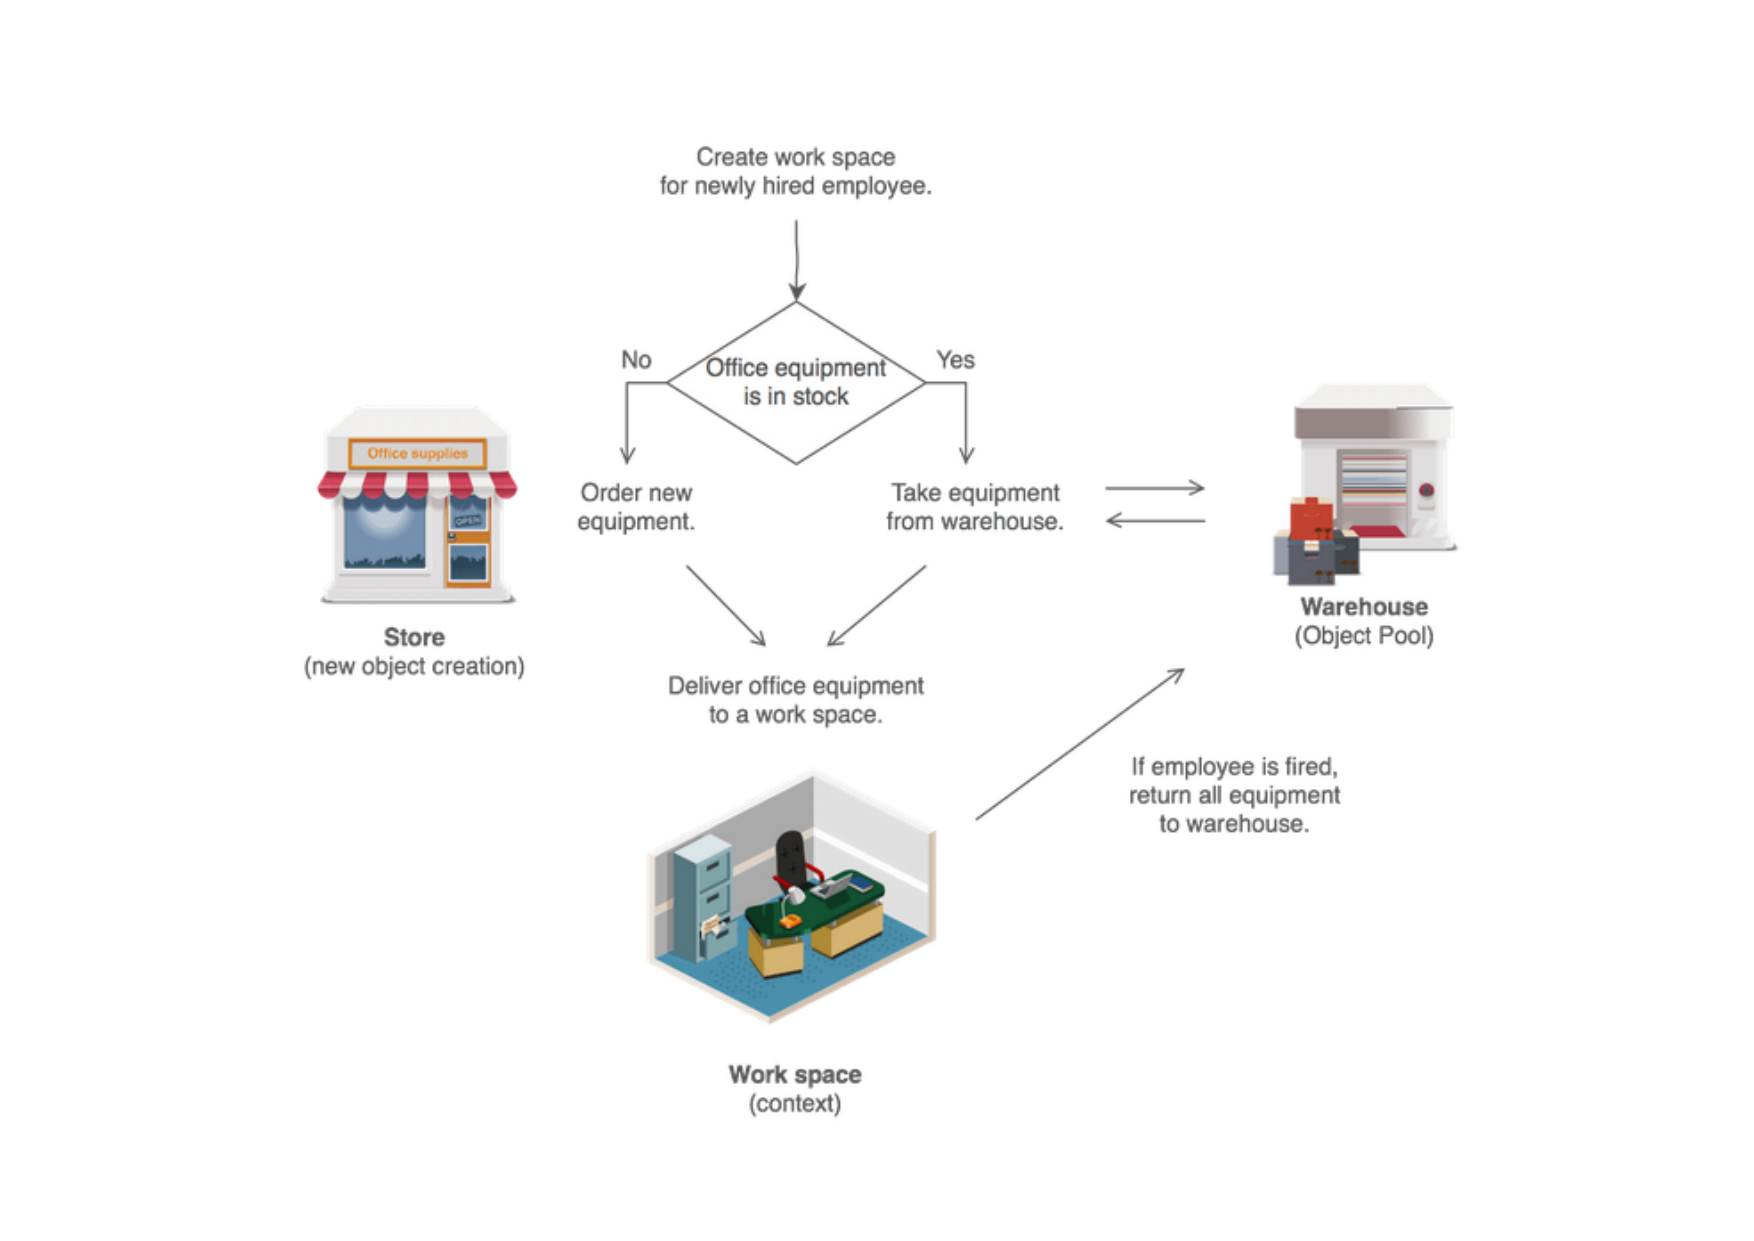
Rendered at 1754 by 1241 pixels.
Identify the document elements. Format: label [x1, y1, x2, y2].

picture [230, 95, 1558, 1132]
